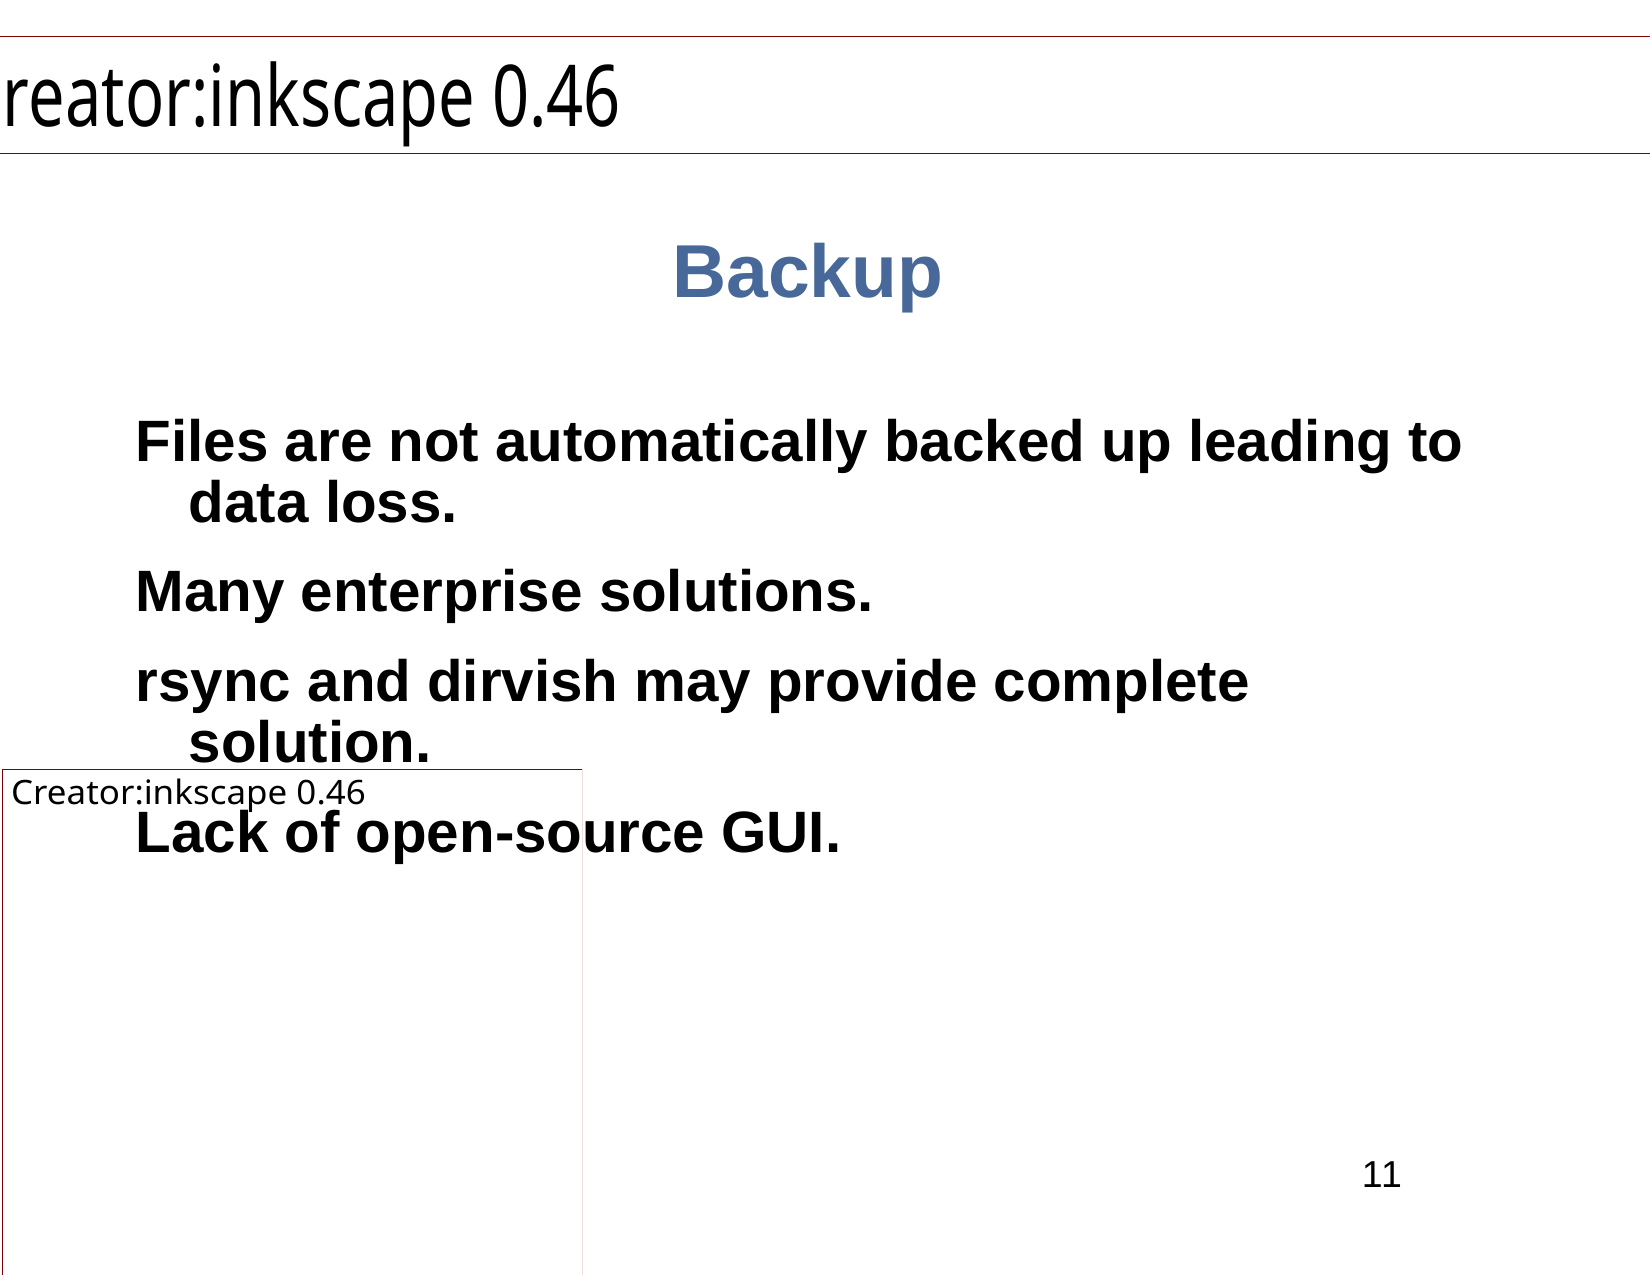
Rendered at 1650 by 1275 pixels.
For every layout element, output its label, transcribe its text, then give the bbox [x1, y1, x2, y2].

title Backup [118, 177, 1498, 371]
list Files are not automatically backed up leading to data loss. Many enterprise solutions. rsync and dirvish may provide complete solution. Lack of open-source GUI. [118, 413, 1498, 1126]
